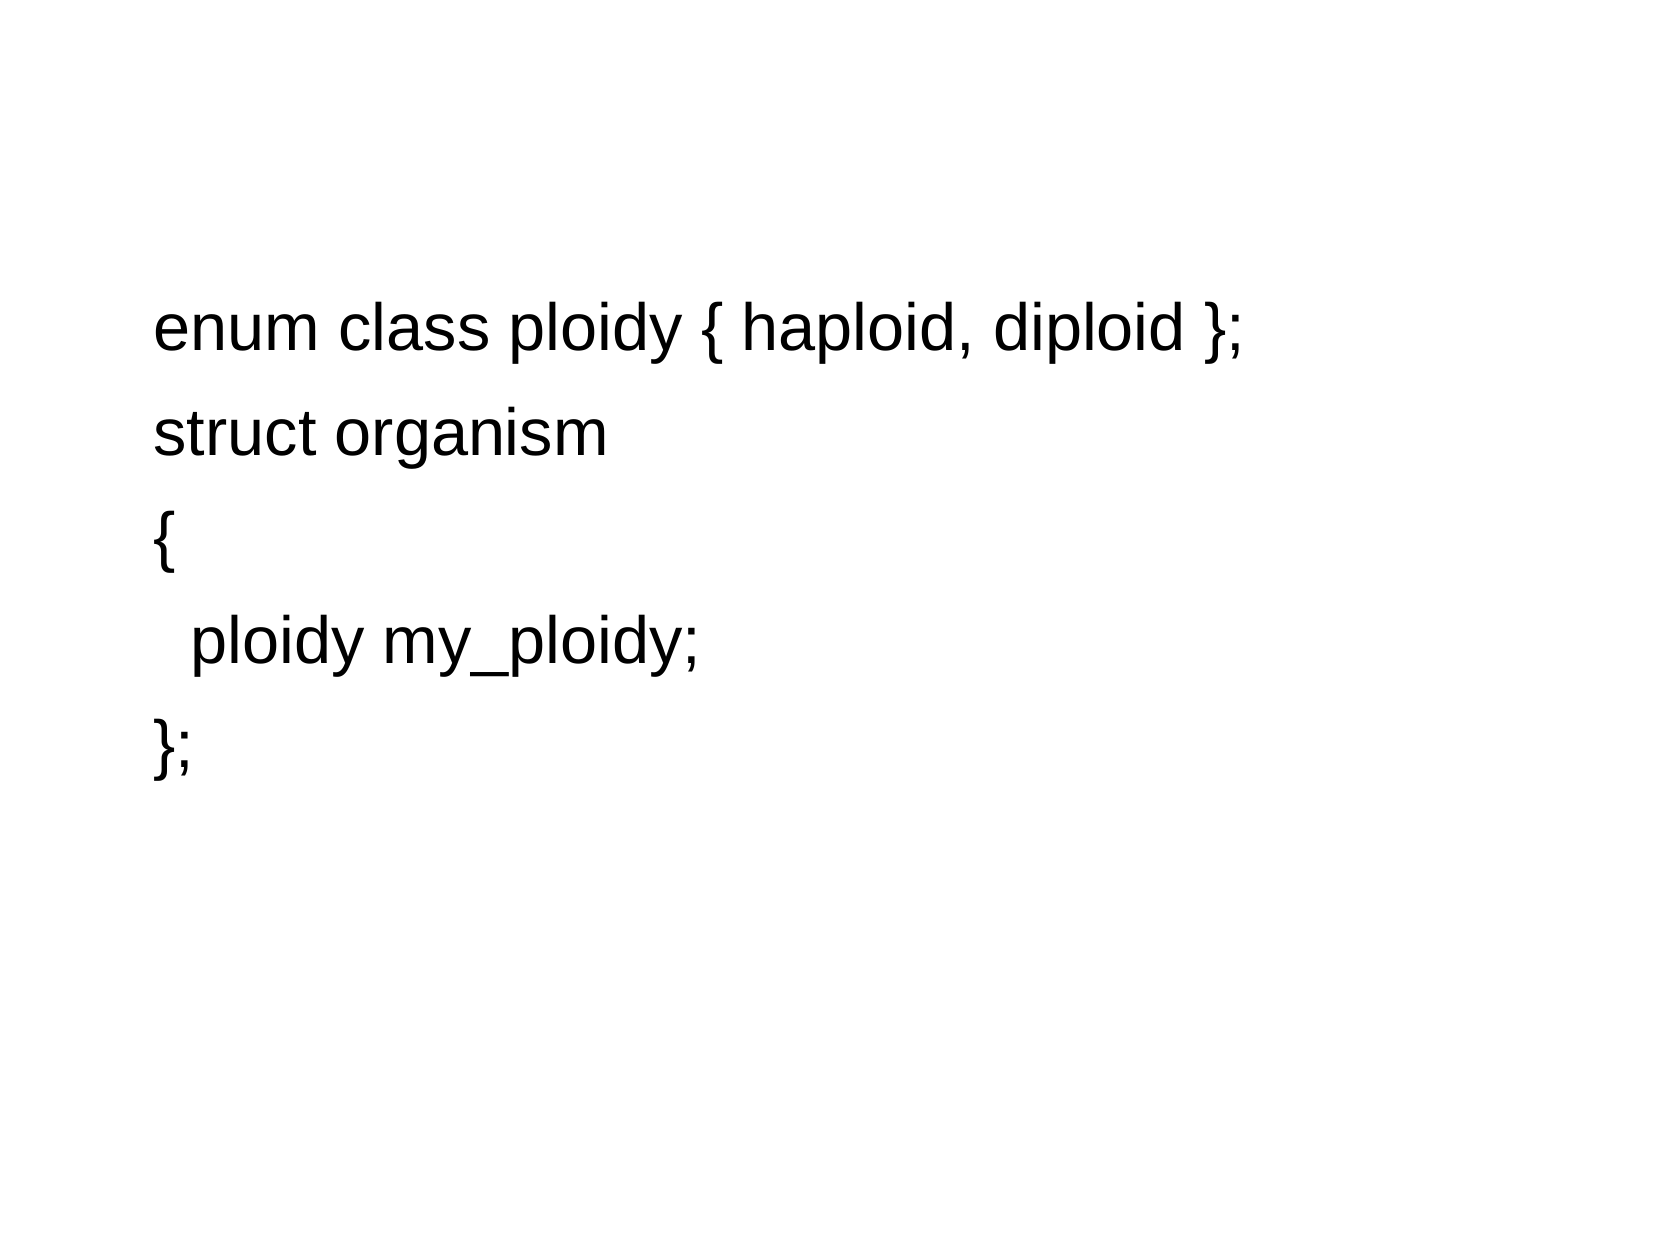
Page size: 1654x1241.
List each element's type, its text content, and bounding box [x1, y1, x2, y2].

list enum class ploidy { haploid, diploid }; struct organism { ploidy my_ploidy; }; [82, 290, 1571, 1010]
